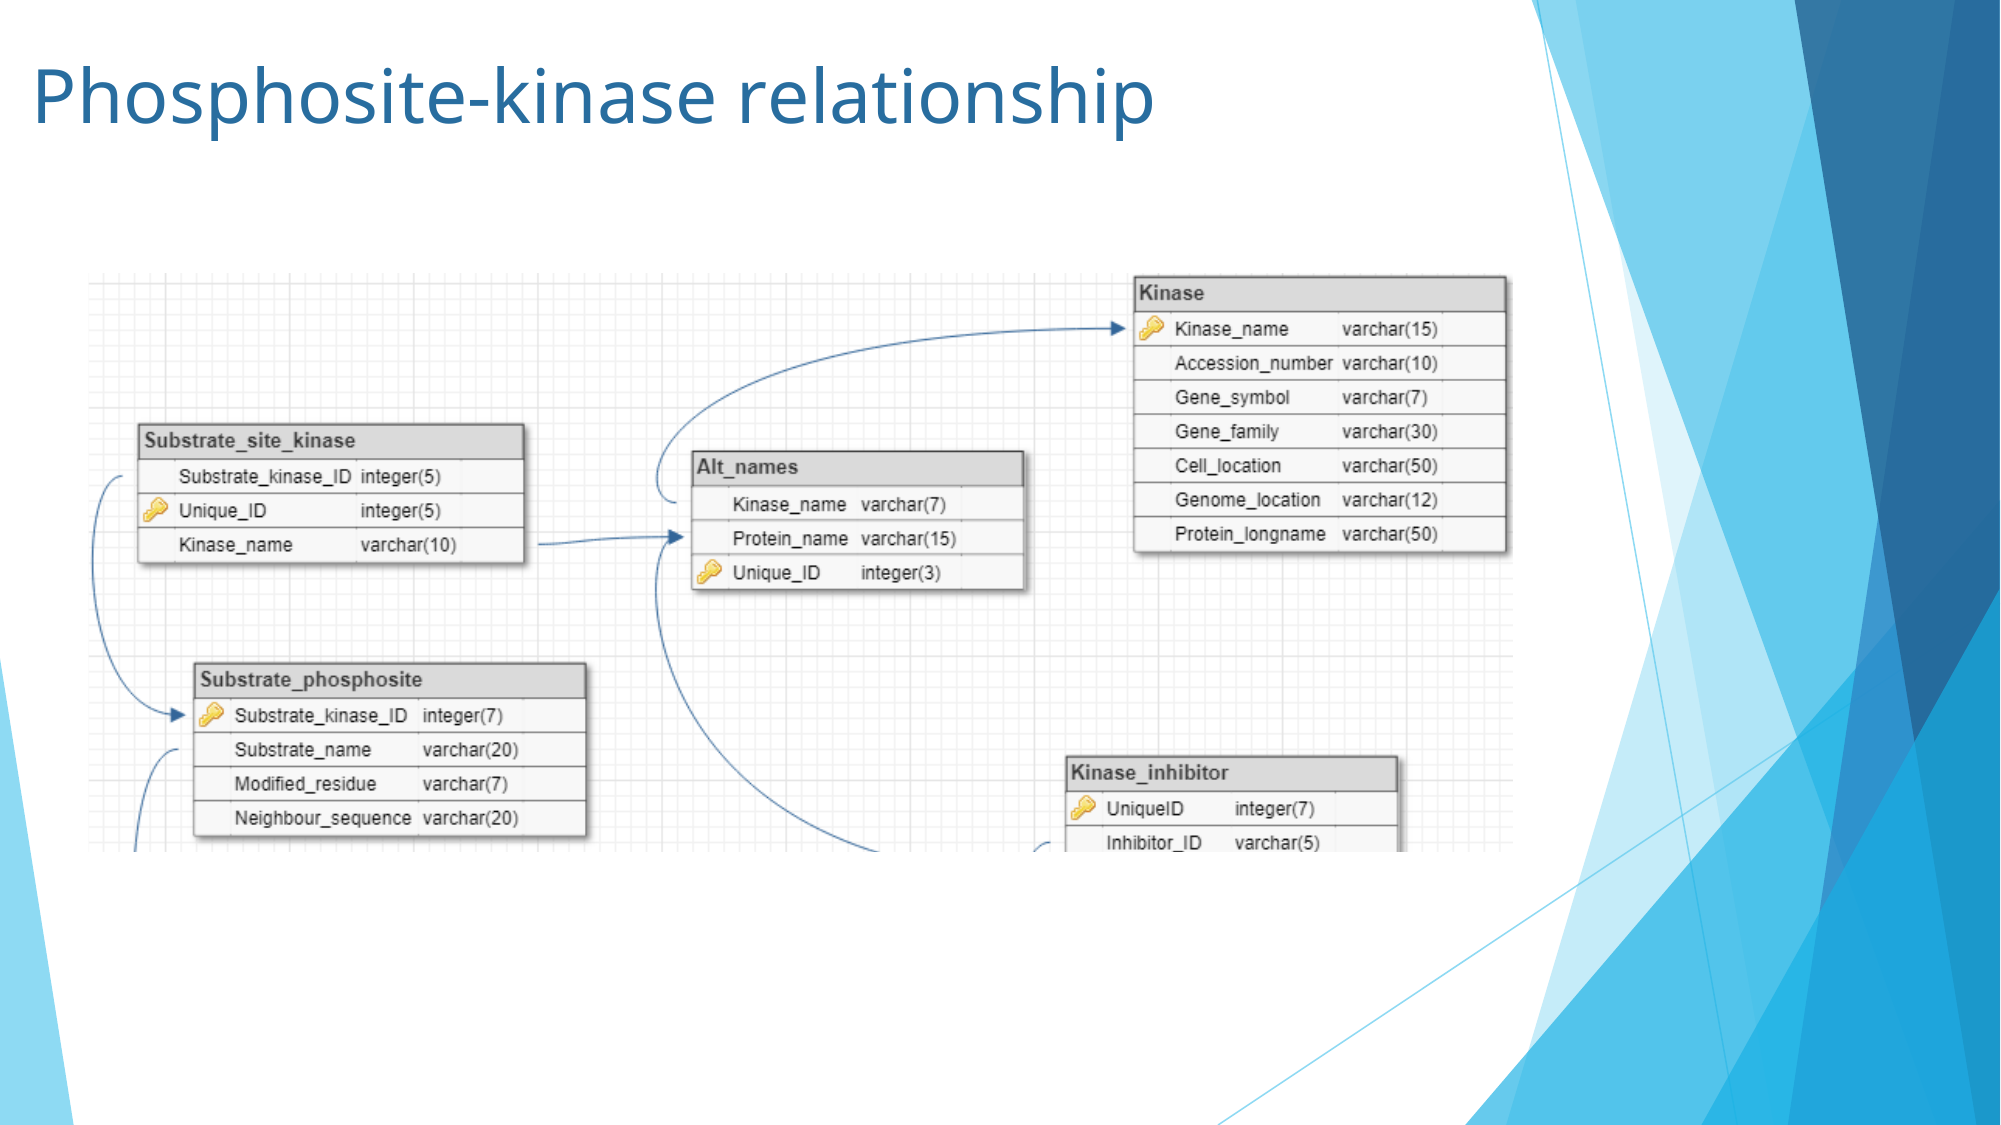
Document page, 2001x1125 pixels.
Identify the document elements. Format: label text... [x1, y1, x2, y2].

picture [88, 273, 1513, 852]
text_box Phosphosite-kinase relationship [0, 0, 1270, 188]
